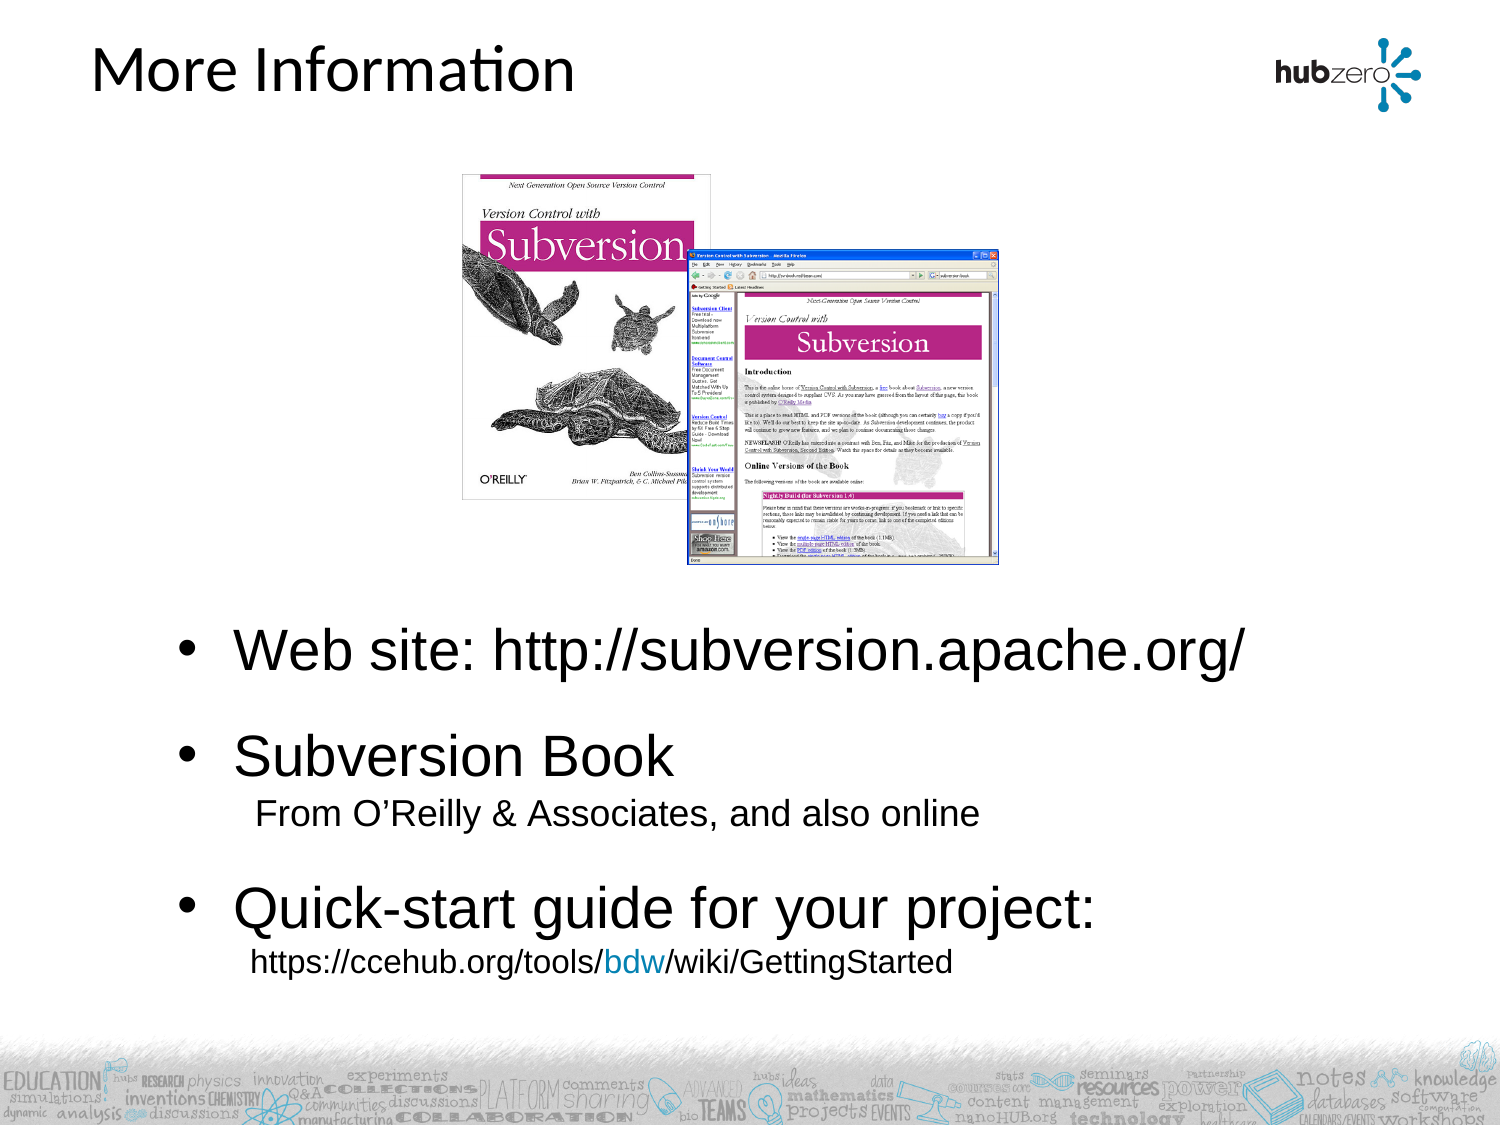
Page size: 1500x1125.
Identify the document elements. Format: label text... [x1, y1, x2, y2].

text_box More Information [75, 12, 1249, 118]
text_box Web site: http://subversion.apache.org/ Subversion Book From O’Reilly & Associates, and also online Quick-start guide for your project: https://ccehub.org/tools/bdw/wiki/GettingStarted [162, 604, 1313, 1038]
picture [0, 1034, 1500, 1125]
picture [1272, 35, 1424, 115]
picture [462, 174, 999, 565]
